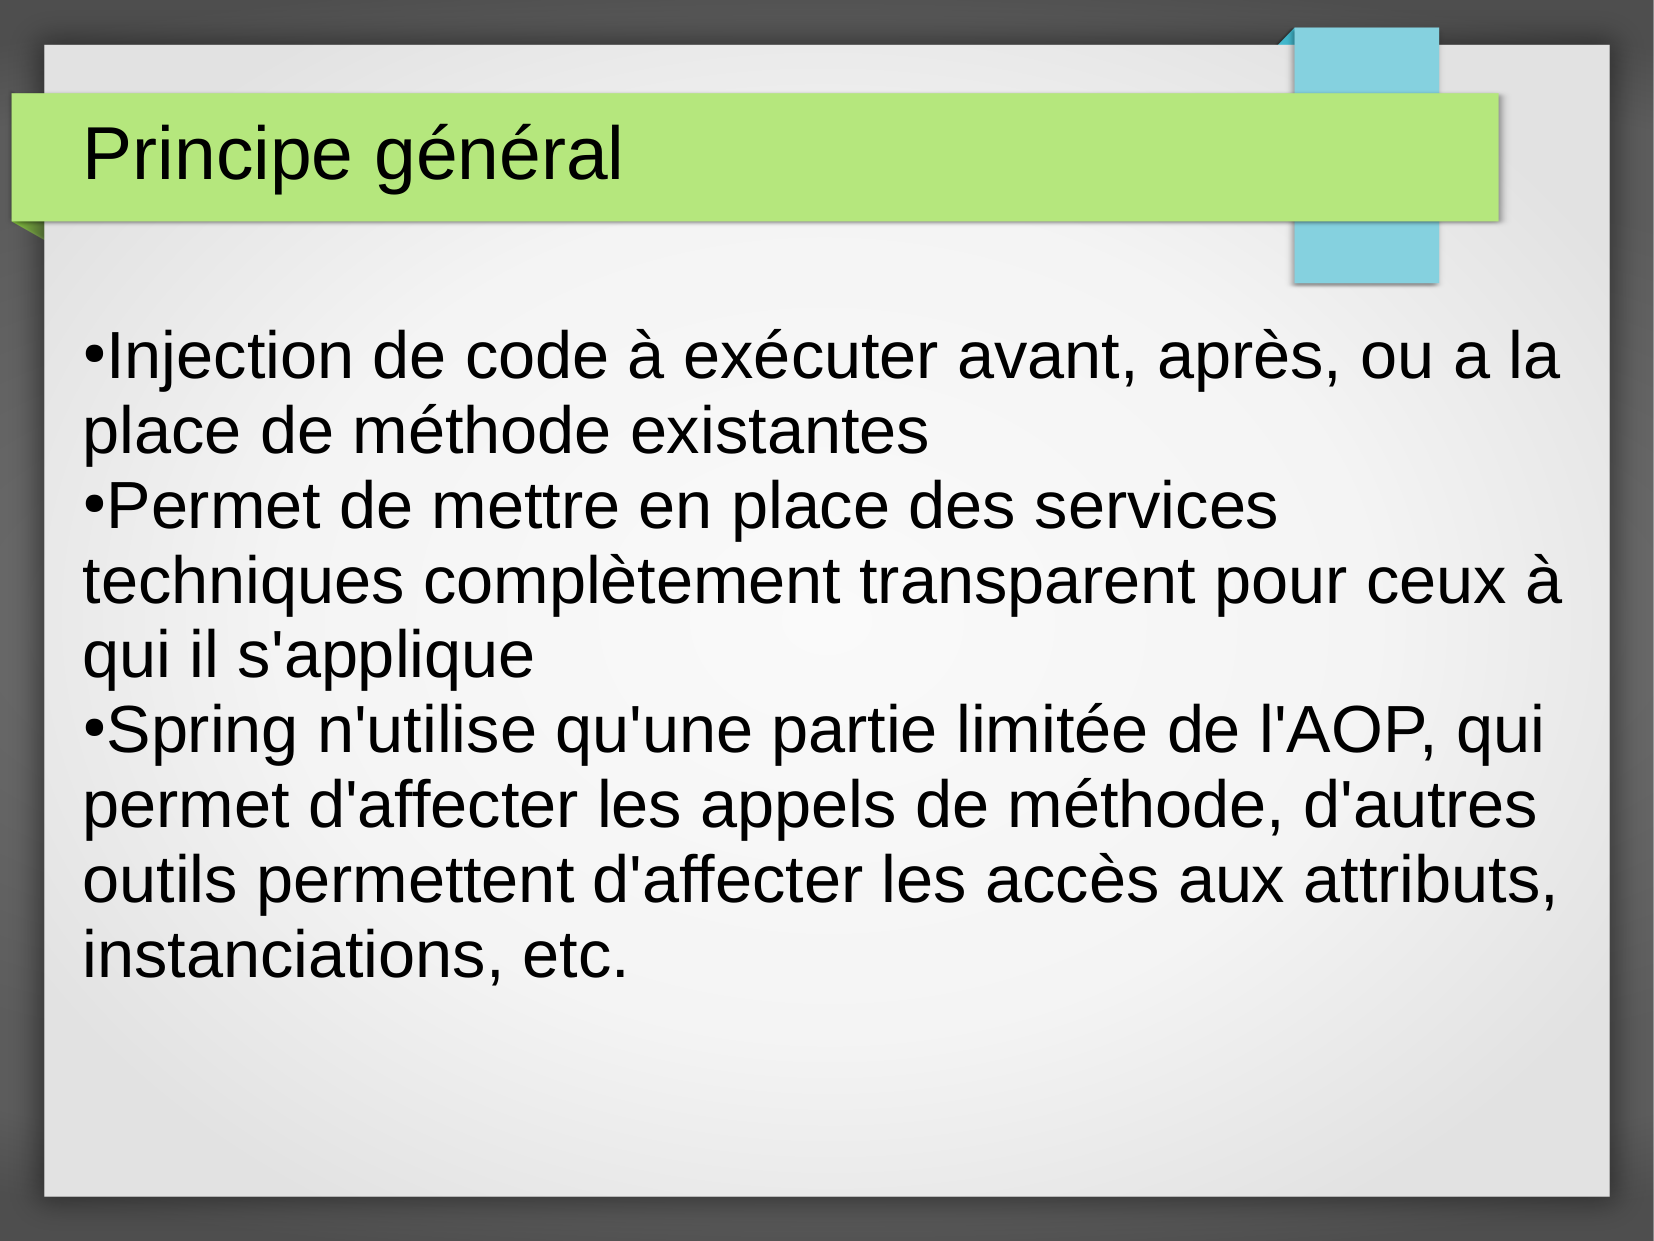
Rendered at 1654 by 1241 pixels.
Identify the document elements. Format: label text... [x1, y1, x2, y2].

subtitle Injection de code à exécuter avant, après, ou a la place de méthode existantes Permet de mettre en place des services techniques complètement transparent pour ceux à qui il s'applique Spring n'utilise qu'une partie limitée de l'AOP, qui permet d'affecter les appels de méthode, d'autres outils permettent d'affecter les accès aux attributs, instanciations, etc. [82, 295, 1571, 1015]
title Principe général [82, 94, 1264, 213]
picture [0, 0, 1654, 1241]
